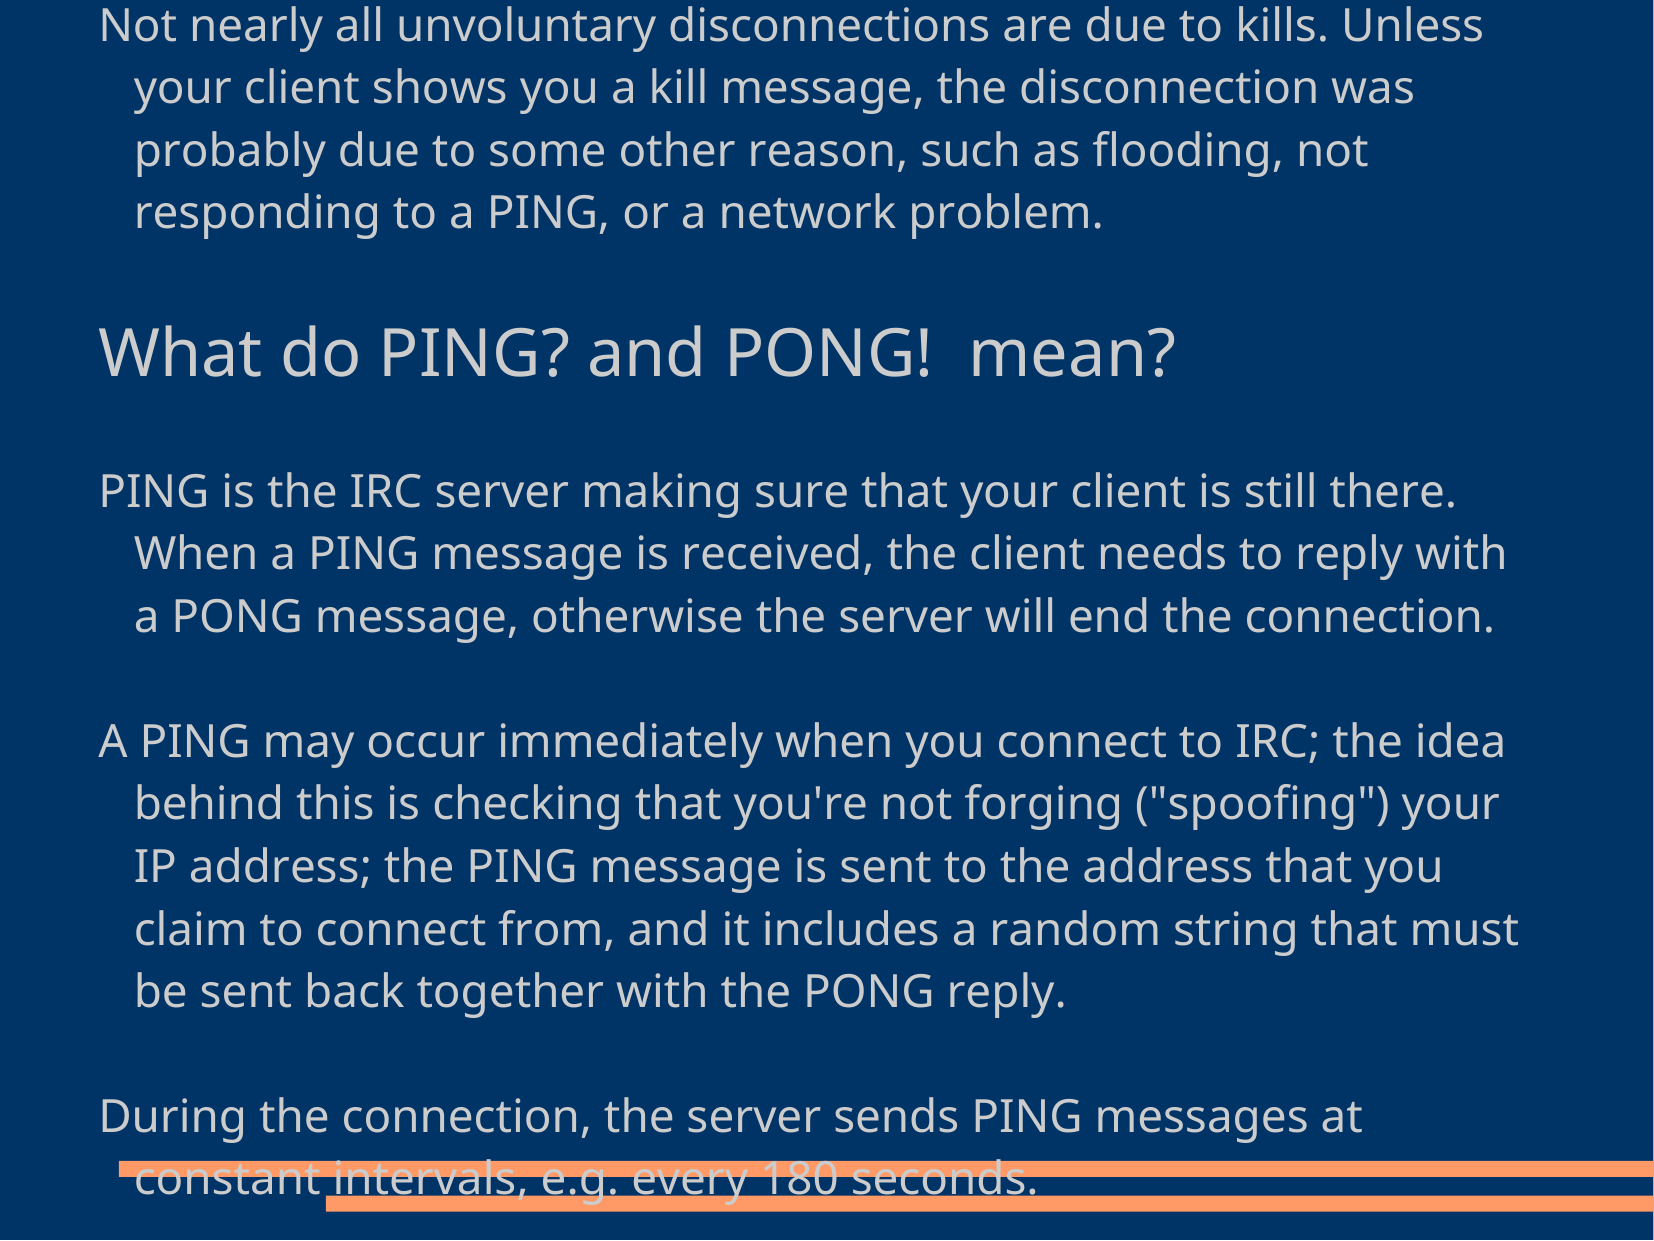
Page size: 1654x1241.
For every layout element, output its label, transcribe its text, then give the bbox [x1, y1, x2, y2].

subtitle Not nearly all unvoluntary disconnections are due to kills. Unless your client shows you a kill message, the disconnection was probably due to some other reason, such as flooding, not responding to a PING, or a network problem. What do PING? and PONG! mean? PING is the IRC server making sure that your client is still there. When a PING message is received, the client needs to reply with a PONG message, otherwise the server will end the connection. A PING may occur immediately when you connect to IRC; the idea behind this is checking that you're not forging ("spoofing") your IP address; the PING message is sent to the address that you claim to connect from, and it includes a random string that must be sent back together with the PONG reply. During the connection, the server sends PING messages at constant intervals, e.g. every 180 seconds. [98, 116, 1538, 1147]
